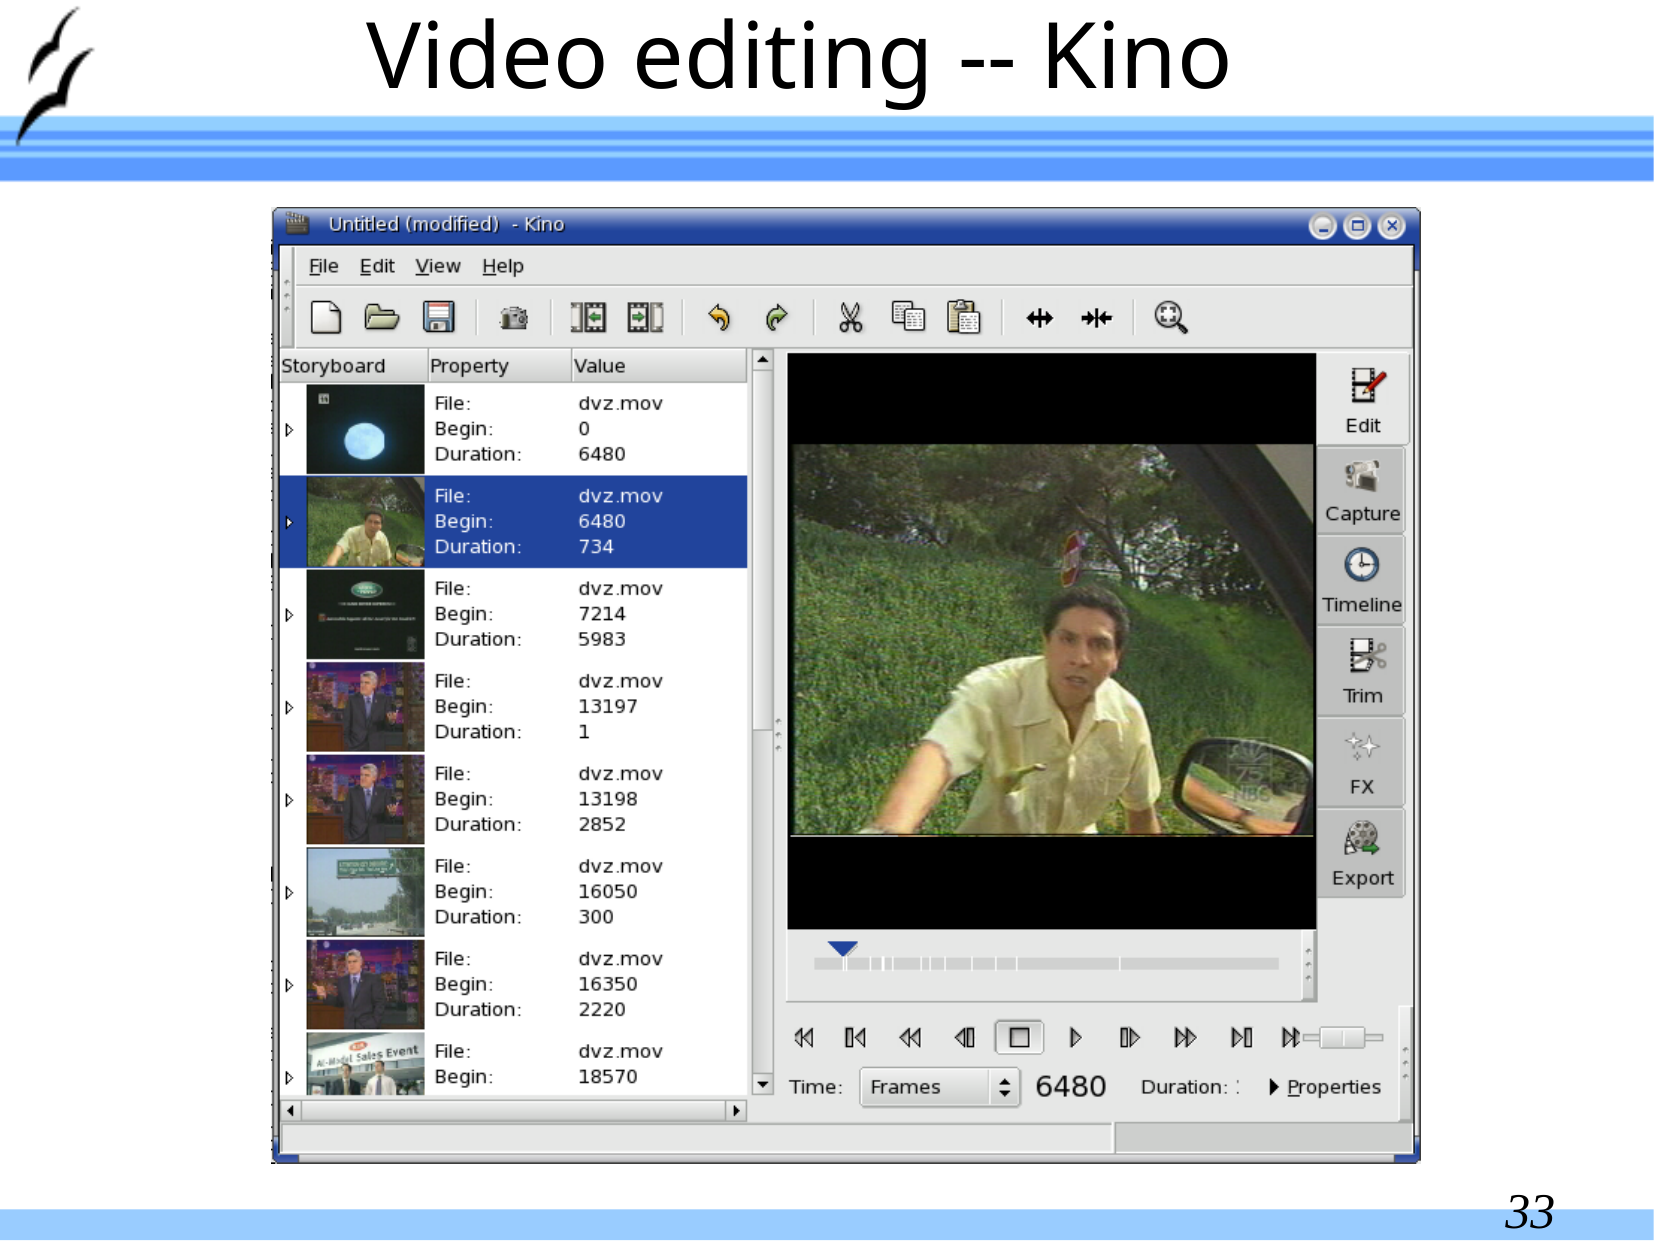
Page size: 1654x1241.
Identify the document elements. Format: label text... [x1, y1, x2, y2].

title Video editing -- Kino [94, 0, 1507, 121]
picture [0, 0, 1654, 188]
picture [271, 207, 1421, 1164]
